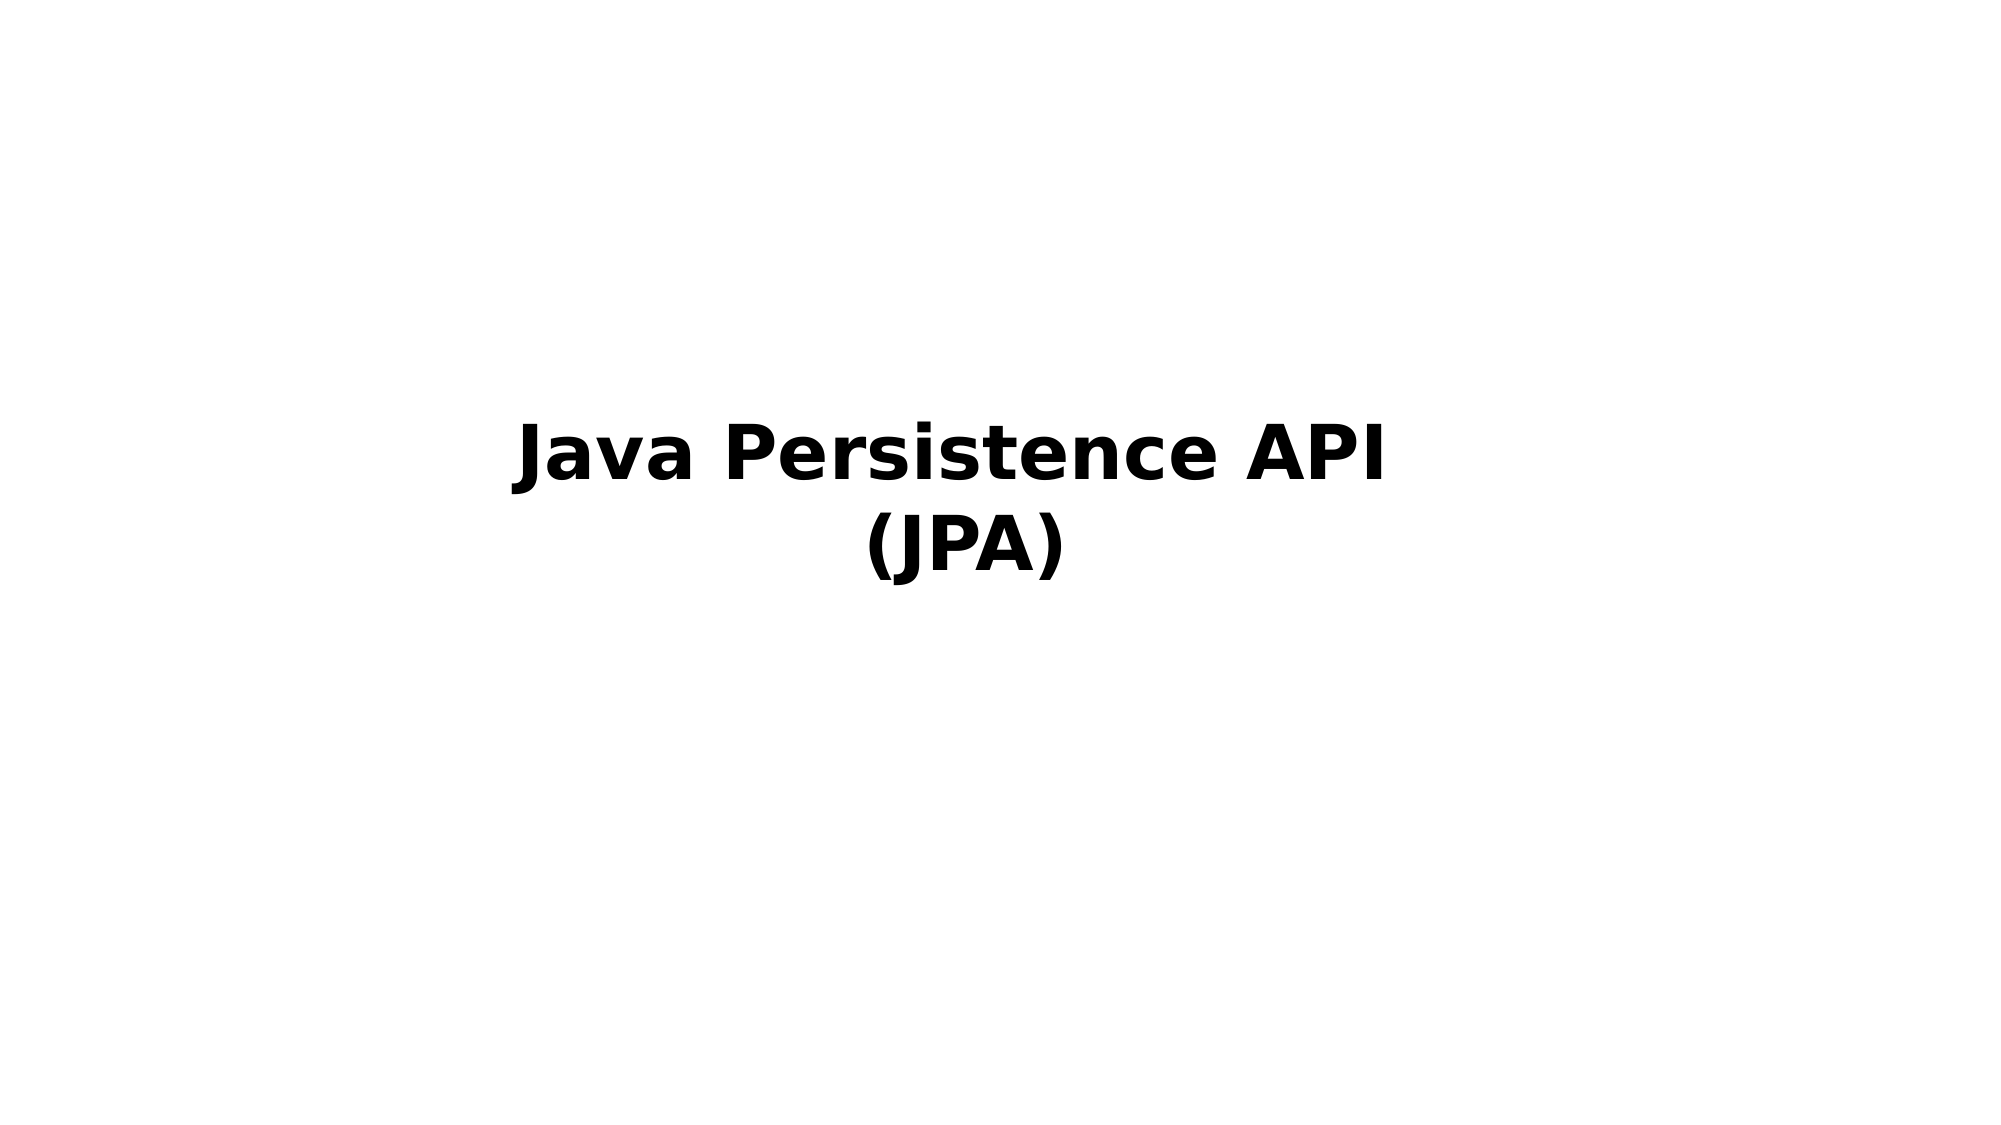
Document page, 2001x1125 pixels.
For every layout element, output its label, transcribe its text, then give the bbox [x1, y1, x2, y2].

title Java Persistence API (JPA) [66, 389, 1867, 593]
